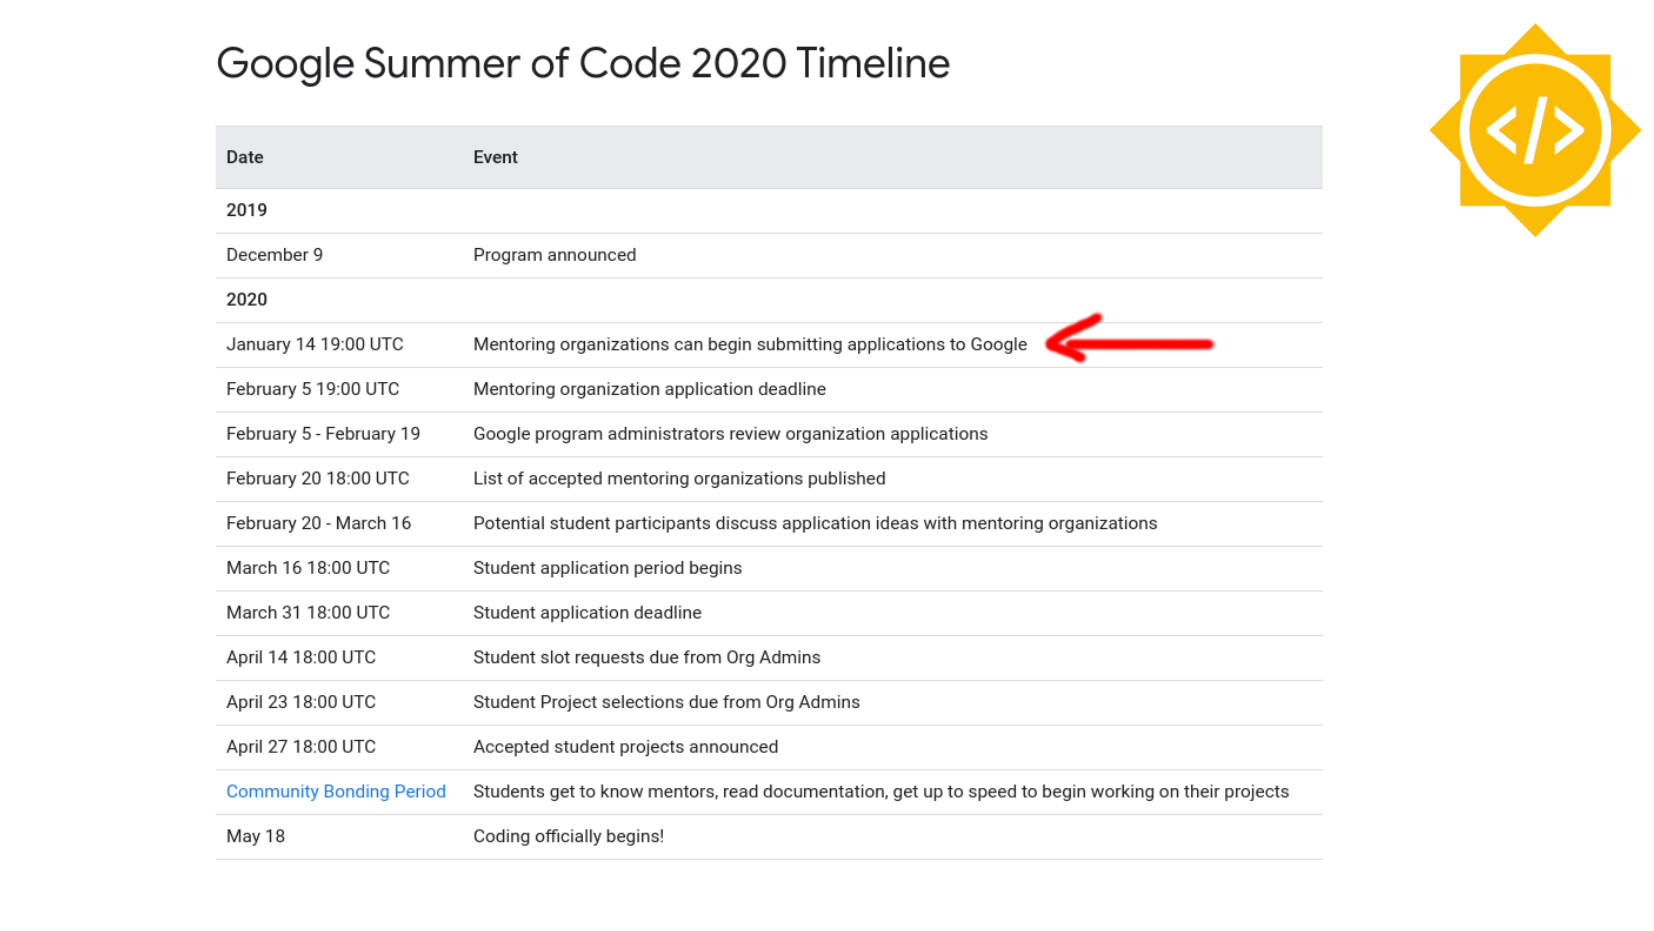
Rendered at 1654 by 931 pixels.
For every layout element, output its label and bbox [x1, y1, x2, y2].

picture [1429, 23, 1642, 237]
picture [177, 35, 1370, 867]
